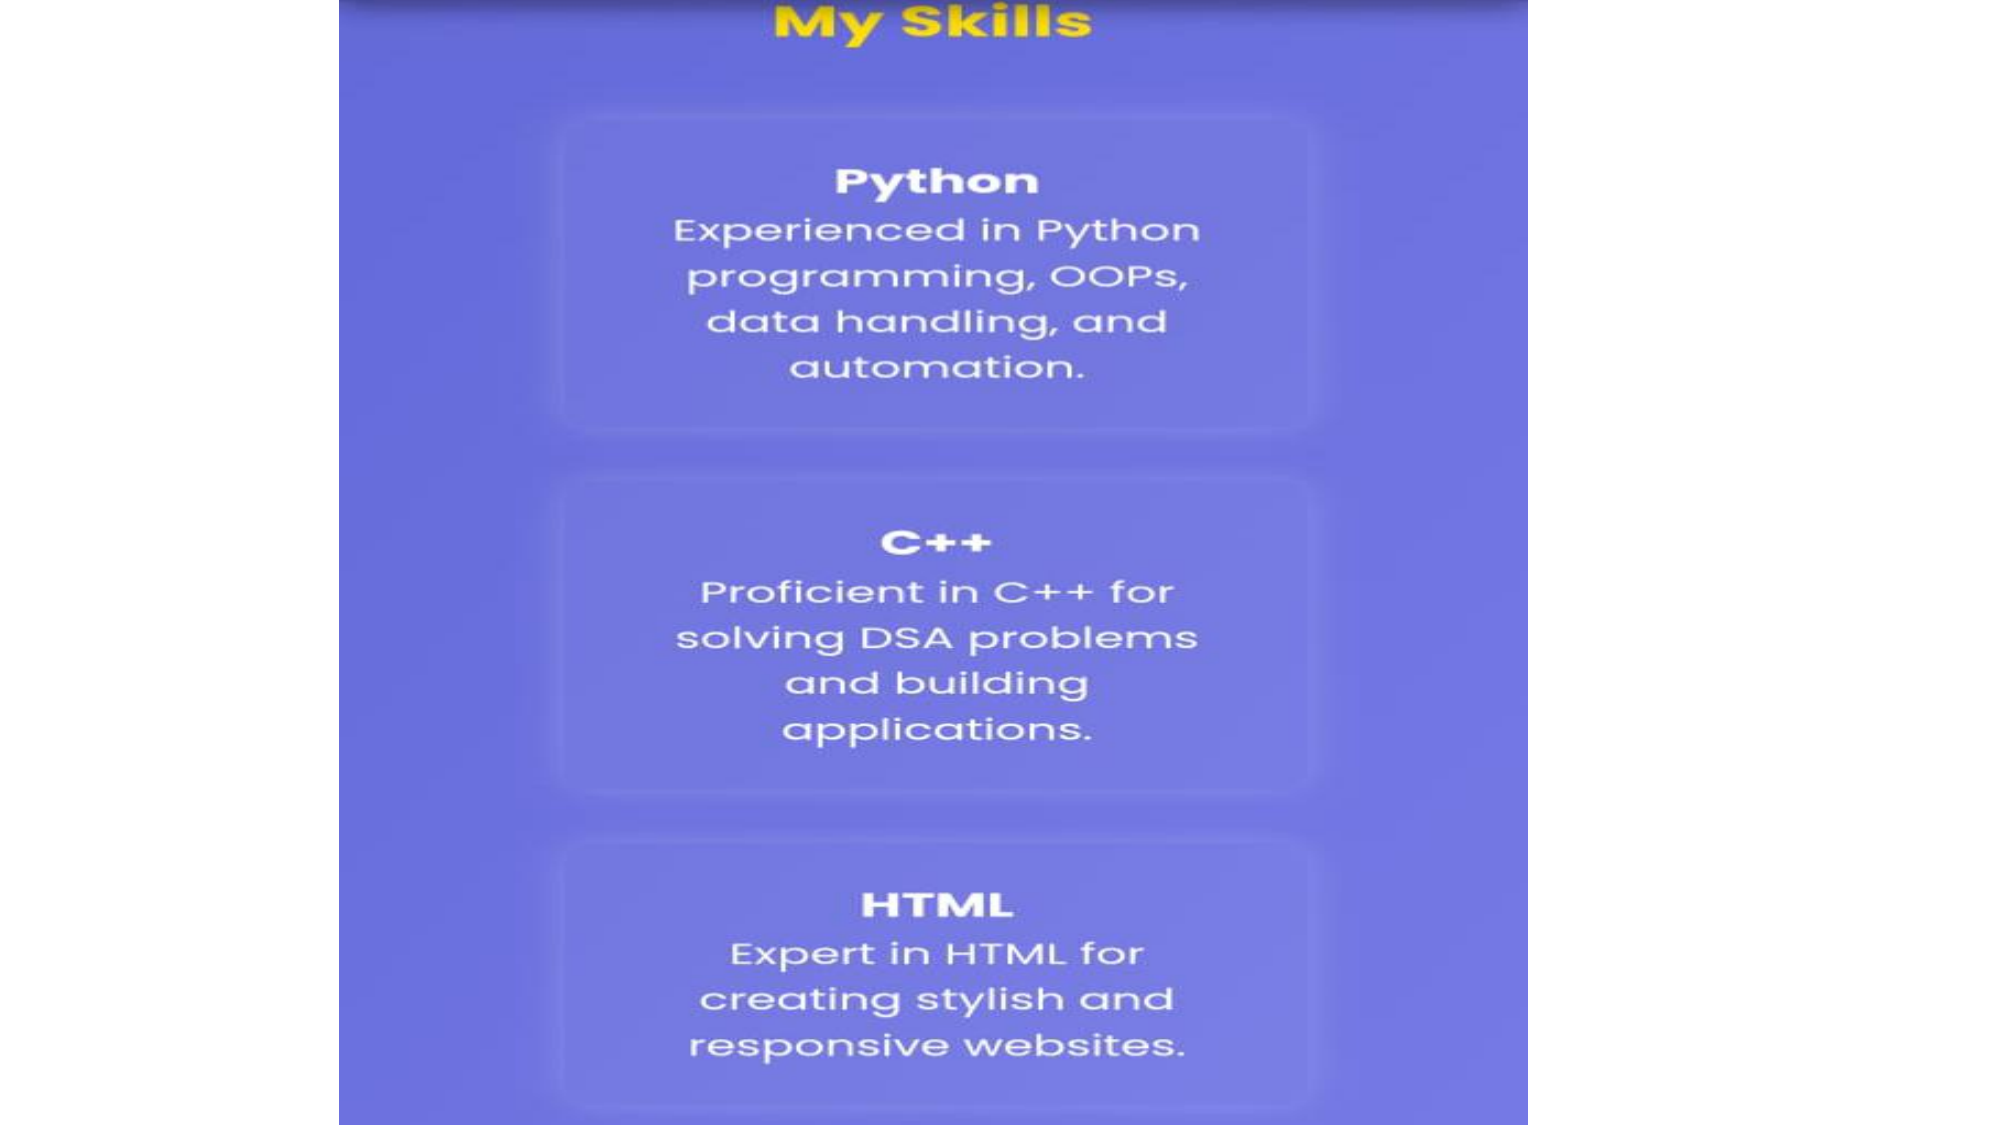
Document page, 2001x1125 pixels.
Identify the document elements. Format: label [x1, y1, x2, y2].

picture [339, 0, 1528, 1125]
